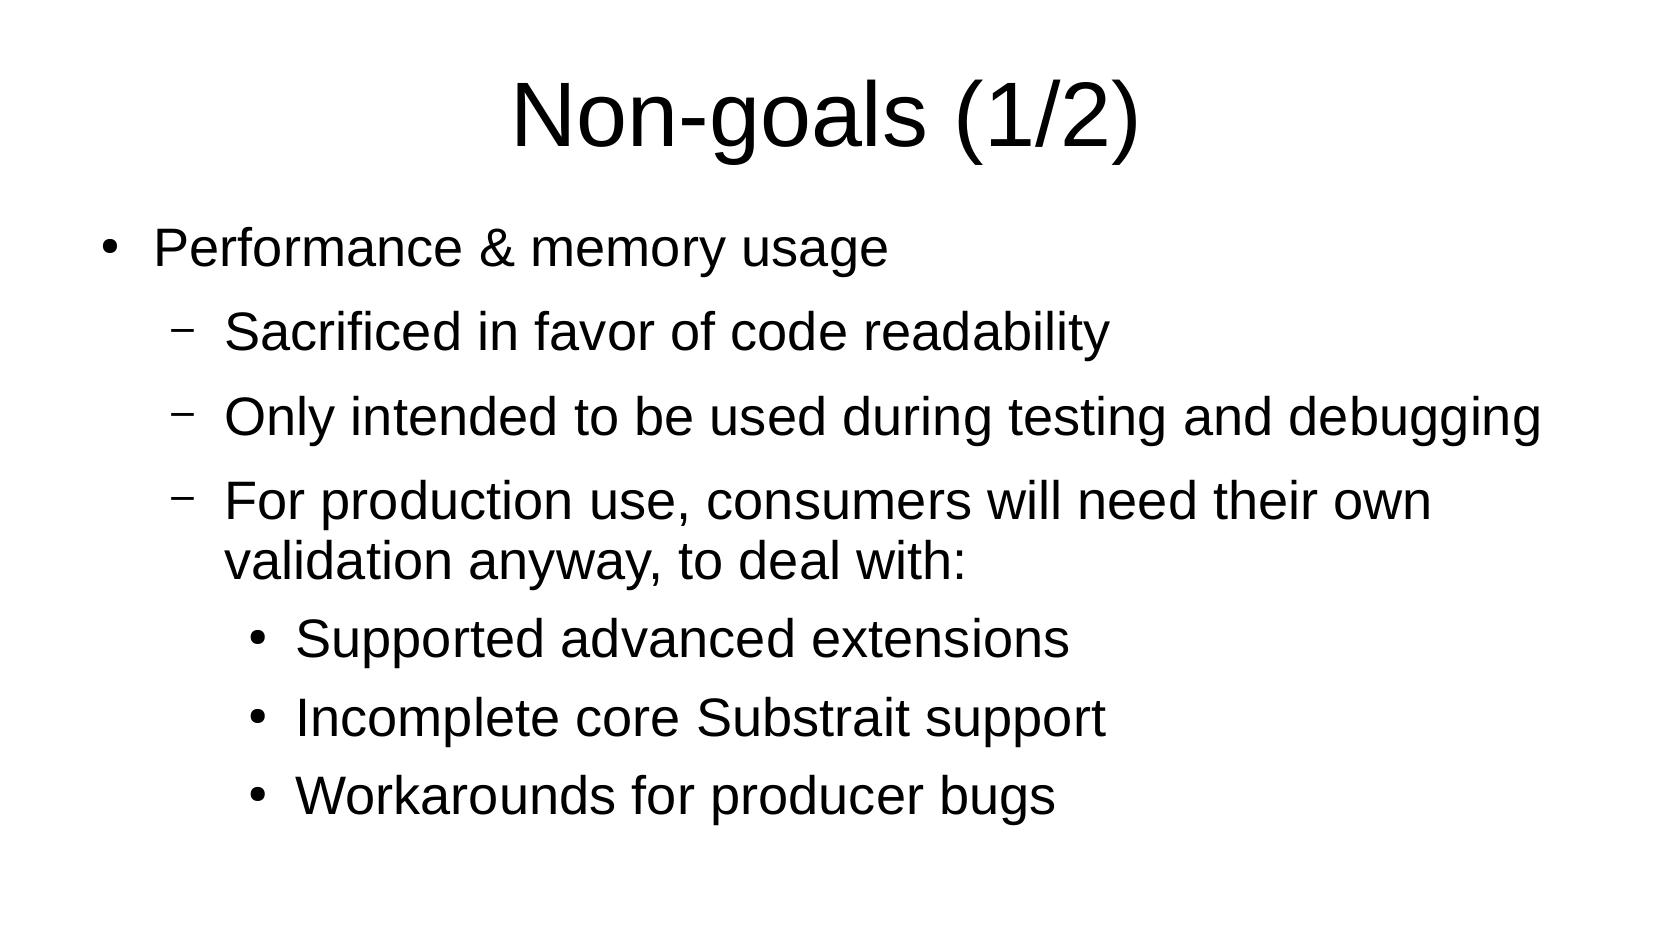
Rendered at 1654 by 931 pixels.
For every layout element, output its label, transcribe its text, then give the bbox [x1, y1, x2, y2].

title Non-goals (1/2) [82, 37, 1571, 193]
list Performance & memory usage Sacrificed in favor of code readability Only intended to be used during testing and debugging For production use, consumers will need their own validation anyway, to deal with: Supported advanced extensions Incomplete core Substrait support Workarounds for producer bugs [82, 217, 1571, 901]
